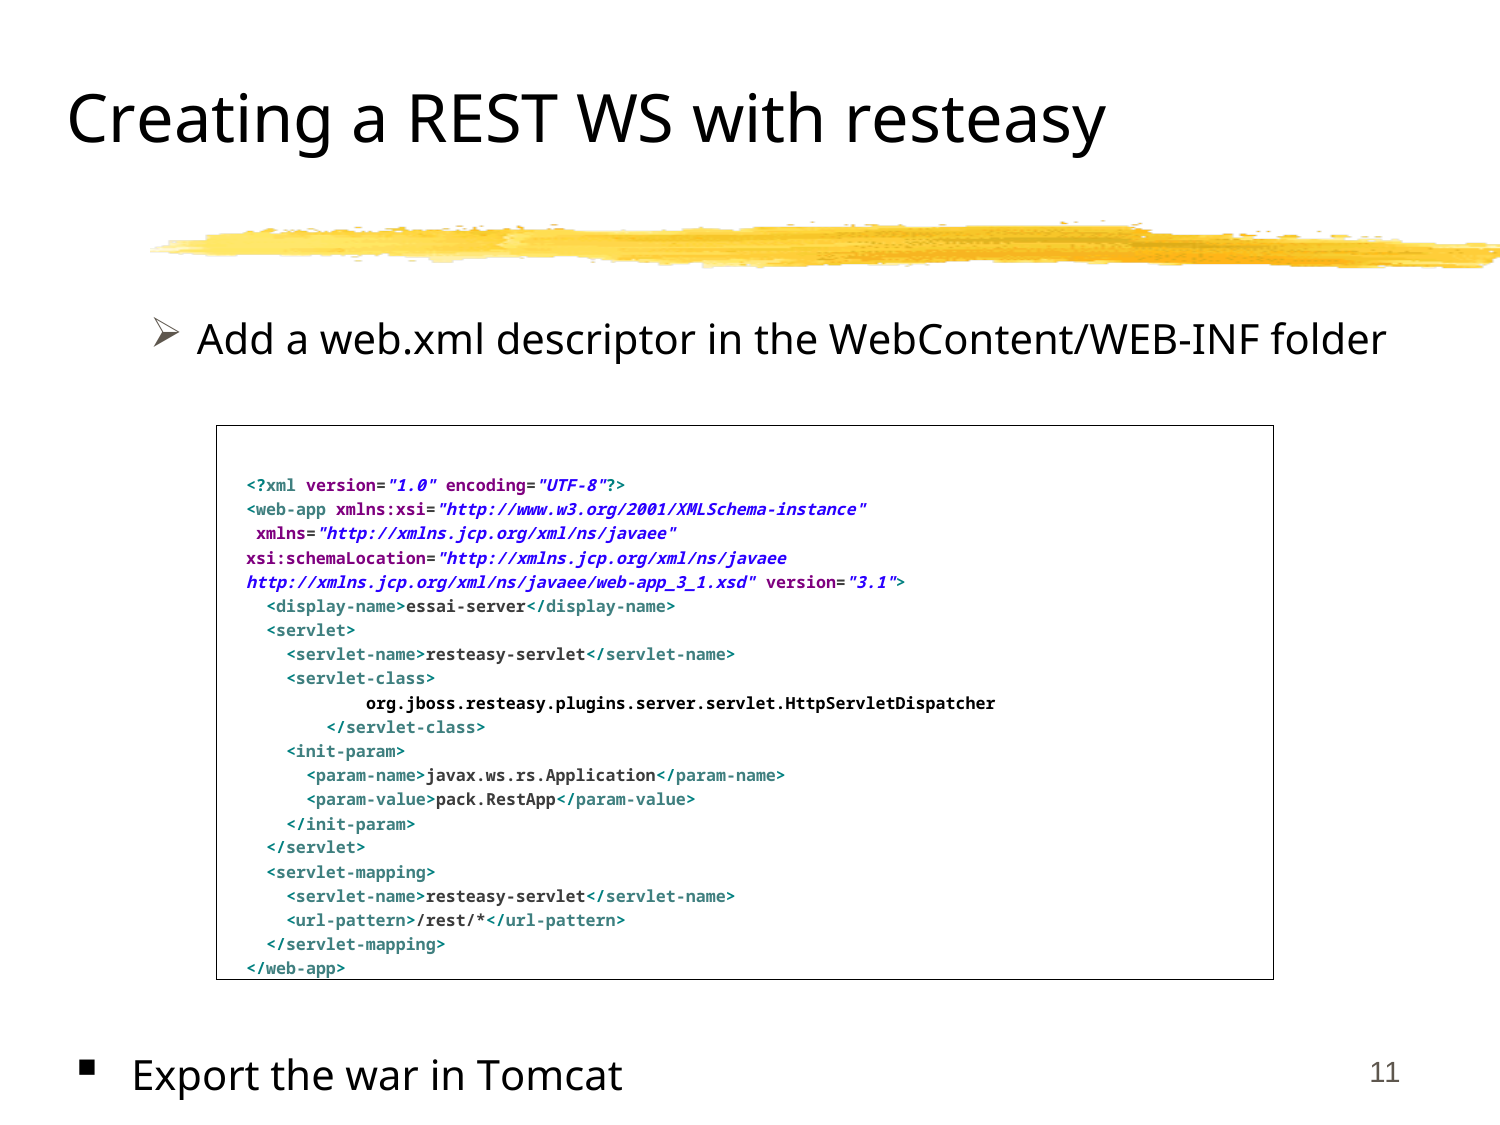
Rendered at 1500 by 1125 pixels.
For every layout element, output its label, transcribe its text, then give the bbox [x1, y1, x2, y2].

title Creating a REST WS with resteasy [66, 13, 1342, 225]
picture [150, 215, 1500, 279]
text_box <?xml version="1.0" encoding="UTF-8"?> <web-app xmlns:xsi="http://www.w3.org/2001/XMLSchema-instance" xmlns="http://xmlns.jcp.org/xml/ns/javaee" xsi:schemaLocation="http://xmlns.jcp.org/xml/ns/javaee http://xmlns.jcp.org/xml/ns/javaee/web-app_3_1.xsd" version="3.1"> <display-name>essai-server</display-name> <servlet> <servlet-name>resteasy-servlet</servlet-name> <servlet-class> org.jboss.resteasy.plugins.server.servlet.HttpServletDispatcher </servlet-class> <init-param> <param-name>javax.ws.rs.Application</param-name> <param-value>pack.RestApp</param-value> </init-param> </servlet> <servlet-mapping> <servlet-name>resteasy-servlet</servlet-name> <url-pattern>/rest/*</url-pattern> </servlet-mapping> </web-app> [216, 425, 1274, 936]
list Add a web.xml descriptor in the WebContent/WEB-INF folder Export the war in Tomcat [75, 309, 1417, 1050]
